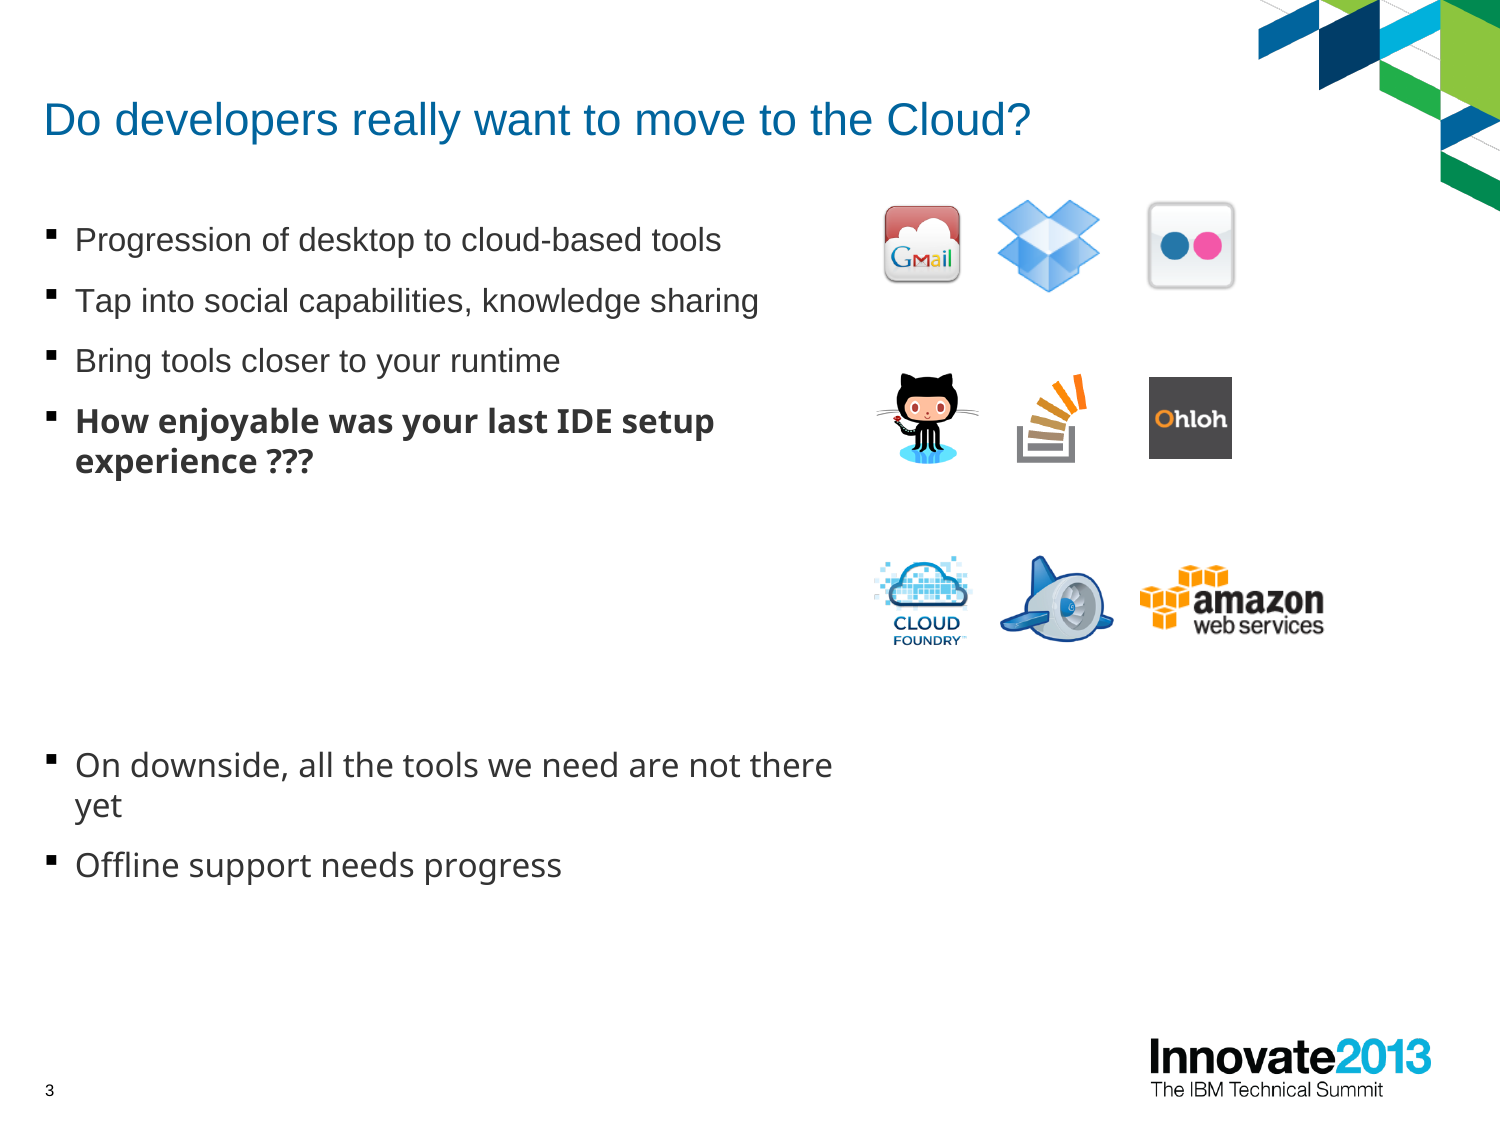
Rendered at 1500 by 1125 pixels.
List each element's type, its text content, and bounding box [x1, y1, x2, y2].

picture [1144, 198, 1237, 291]
picture [870, 545, 983, 658]
title Do developers really want to move to the Cloud? [28, 88, 1247, 154]
picture [870, 359, 983, 472]
list Progression of desktop to cloud-based tools Tap into social capabilities, knowledge sharing Bring tools closer to your runtime How enjoyable was your last IDE setup experience ??? On downside, all the tools we need are not there yet Offline support needs progress [28, 149, 863, 996]
picture [988, 358, 1105, 475]
text_box <number> [29, 1072, 91, 1103]
picture [998, 541, 1115, 658]
picture [1150, 1034, 1433, 1105]
picture [996, 196, 1111, 298]
picture [1149, 377, 1232, 459]
picture [1140, 564, 1328, 639]
picture [882, 204, 962, 285]
picture [1254, 0, 1500, 219]
